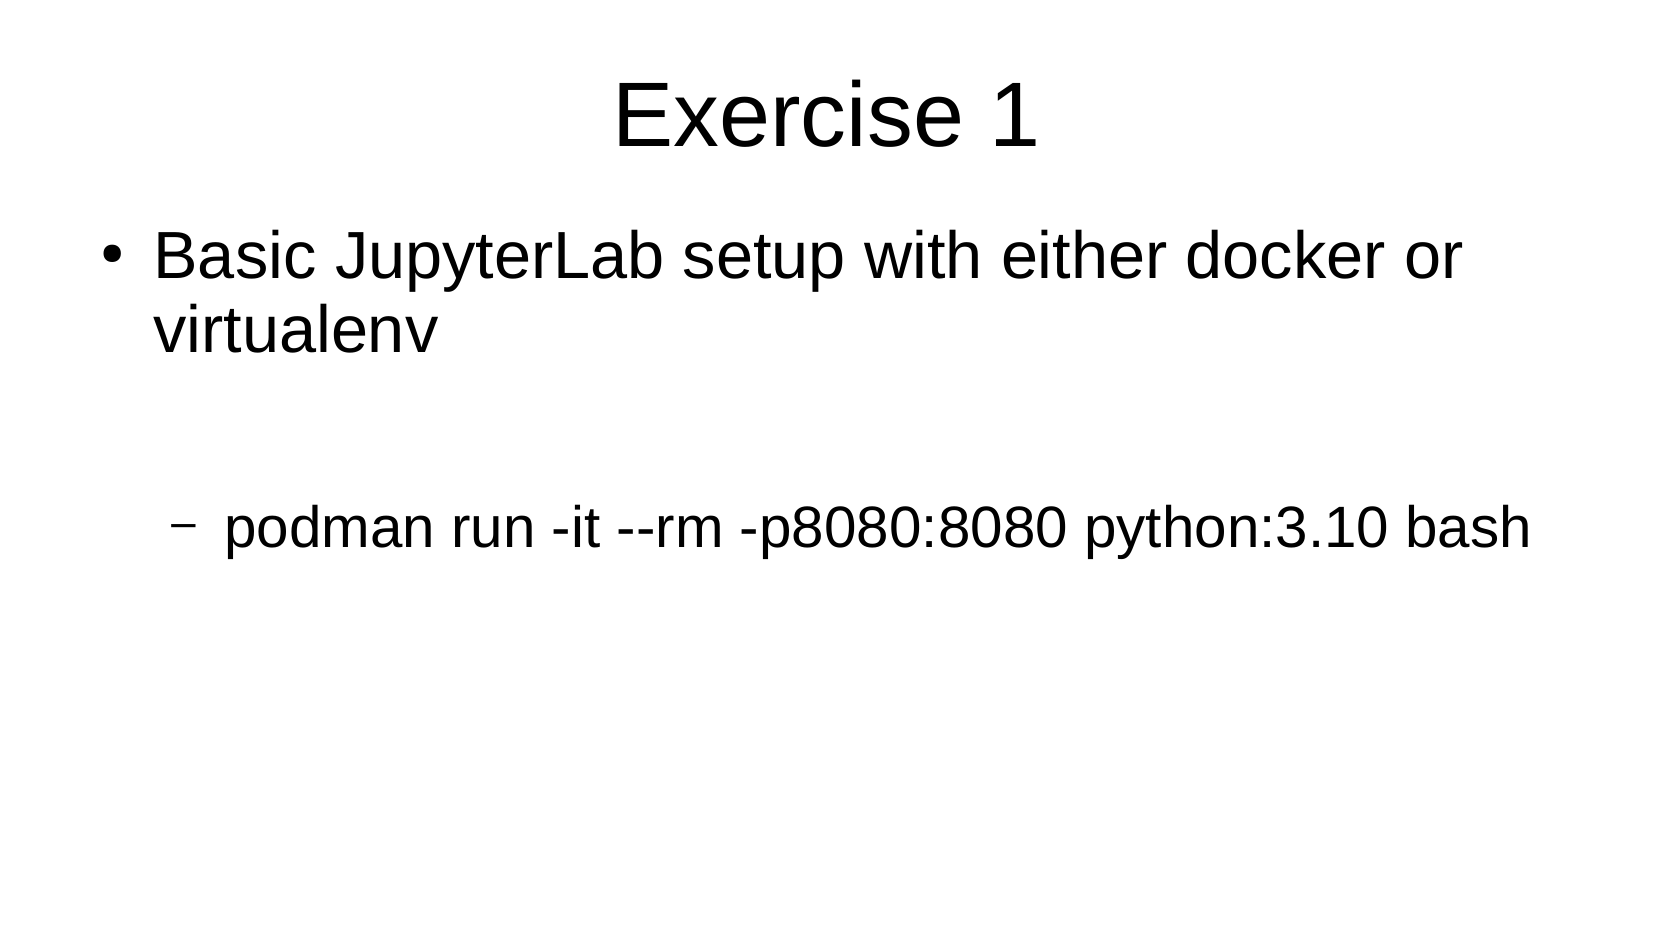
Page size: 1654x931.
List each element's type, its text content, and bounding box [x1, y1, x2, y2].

list Basic JupyterLab setup with either docker or virtualenv podman run -it --rm -p8080:8080 python:3.10 bash [82, 217, 1571, 758]
title Exercise 1 [82, 37, 1571, 193]
